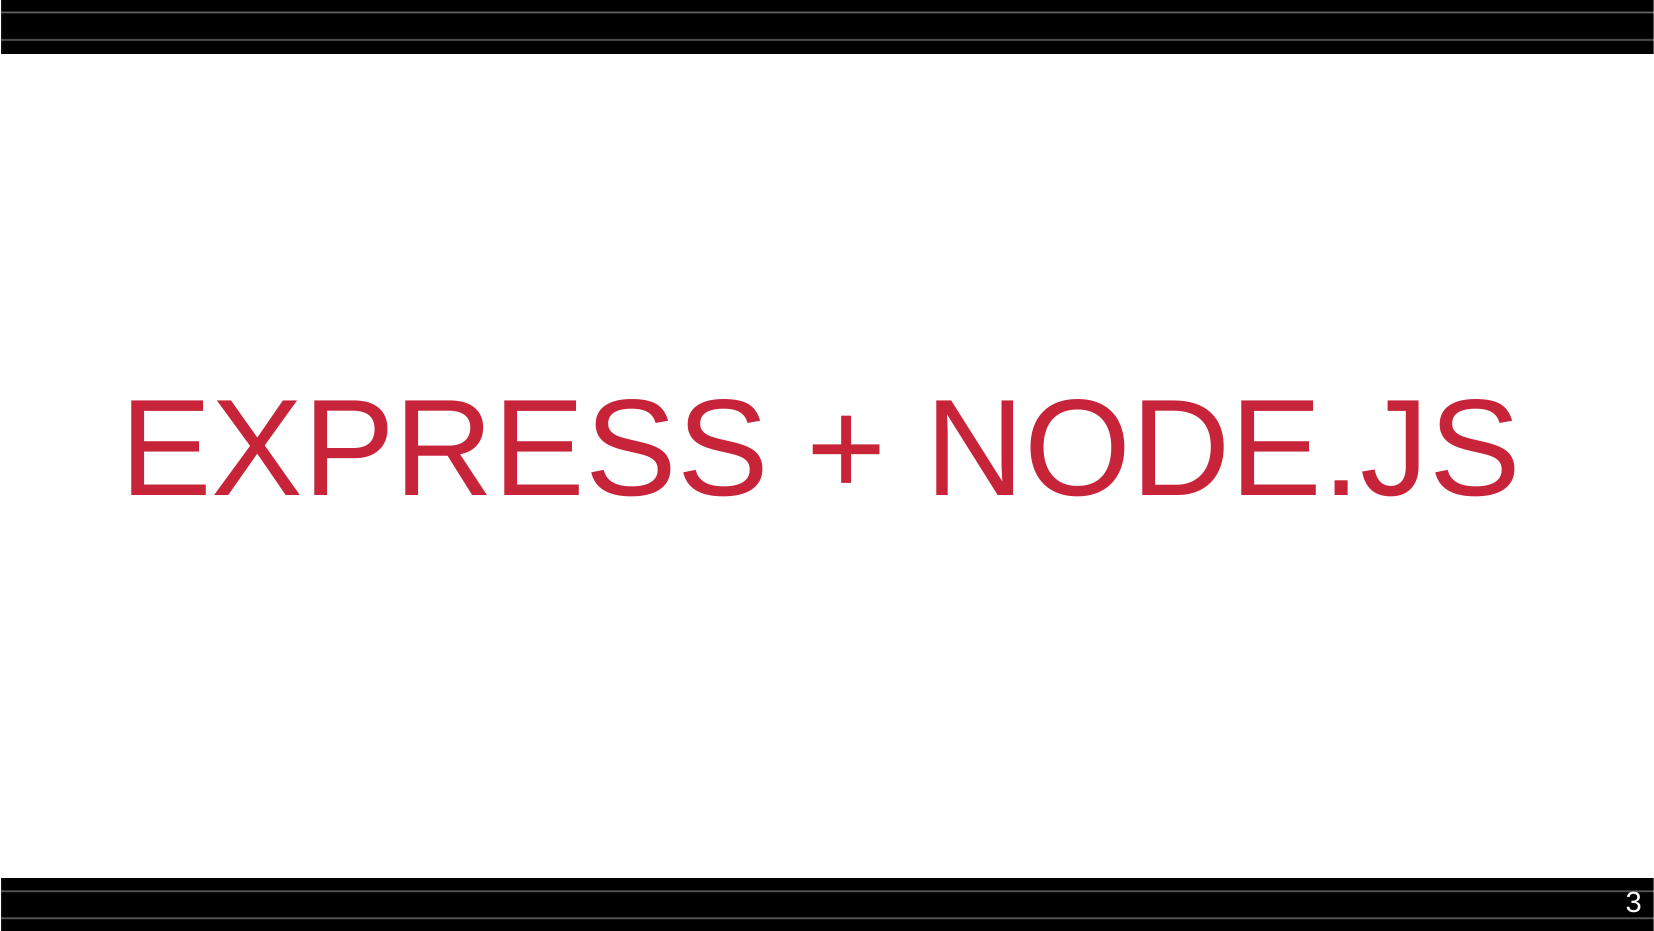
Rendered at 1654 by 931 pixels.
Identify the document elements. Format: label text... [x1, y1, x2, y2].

picture [1, 878, 1654, 931]
picture [1, 0, 1654, 54]
title EXPRESS + NODE.JS [120, 261, 1576, 634]
